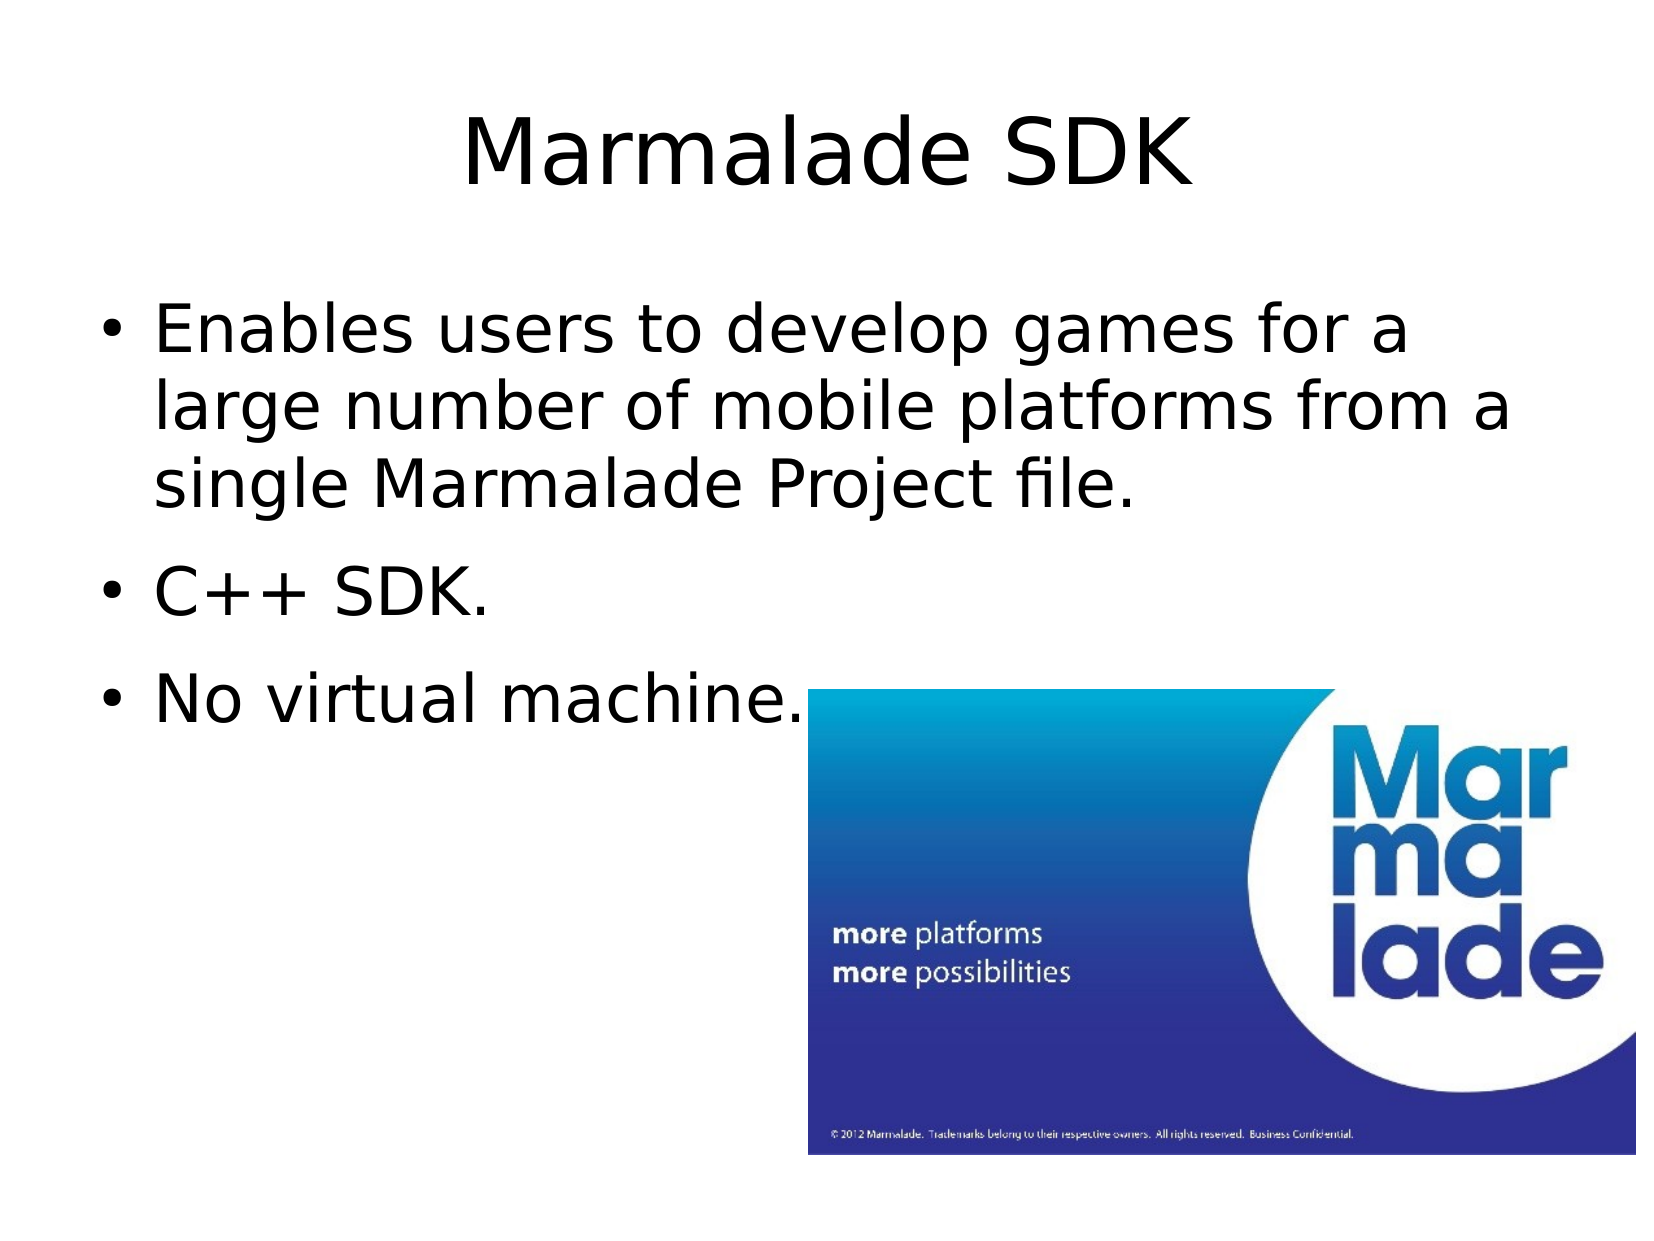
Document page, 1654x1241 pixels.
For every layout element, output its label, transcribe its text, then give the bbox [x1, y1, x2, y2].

list Enables users to develop games for a large number of mobile platforms from a single Marmalade Project file. C++ SDK. No virtual machine. [82, 290, 1571, 1010]
picture [808, 689, 1636, 1156]
title Marmalade SDK [82, 49, 1571, 257]
picture [1248, 776, 1259, 781]
